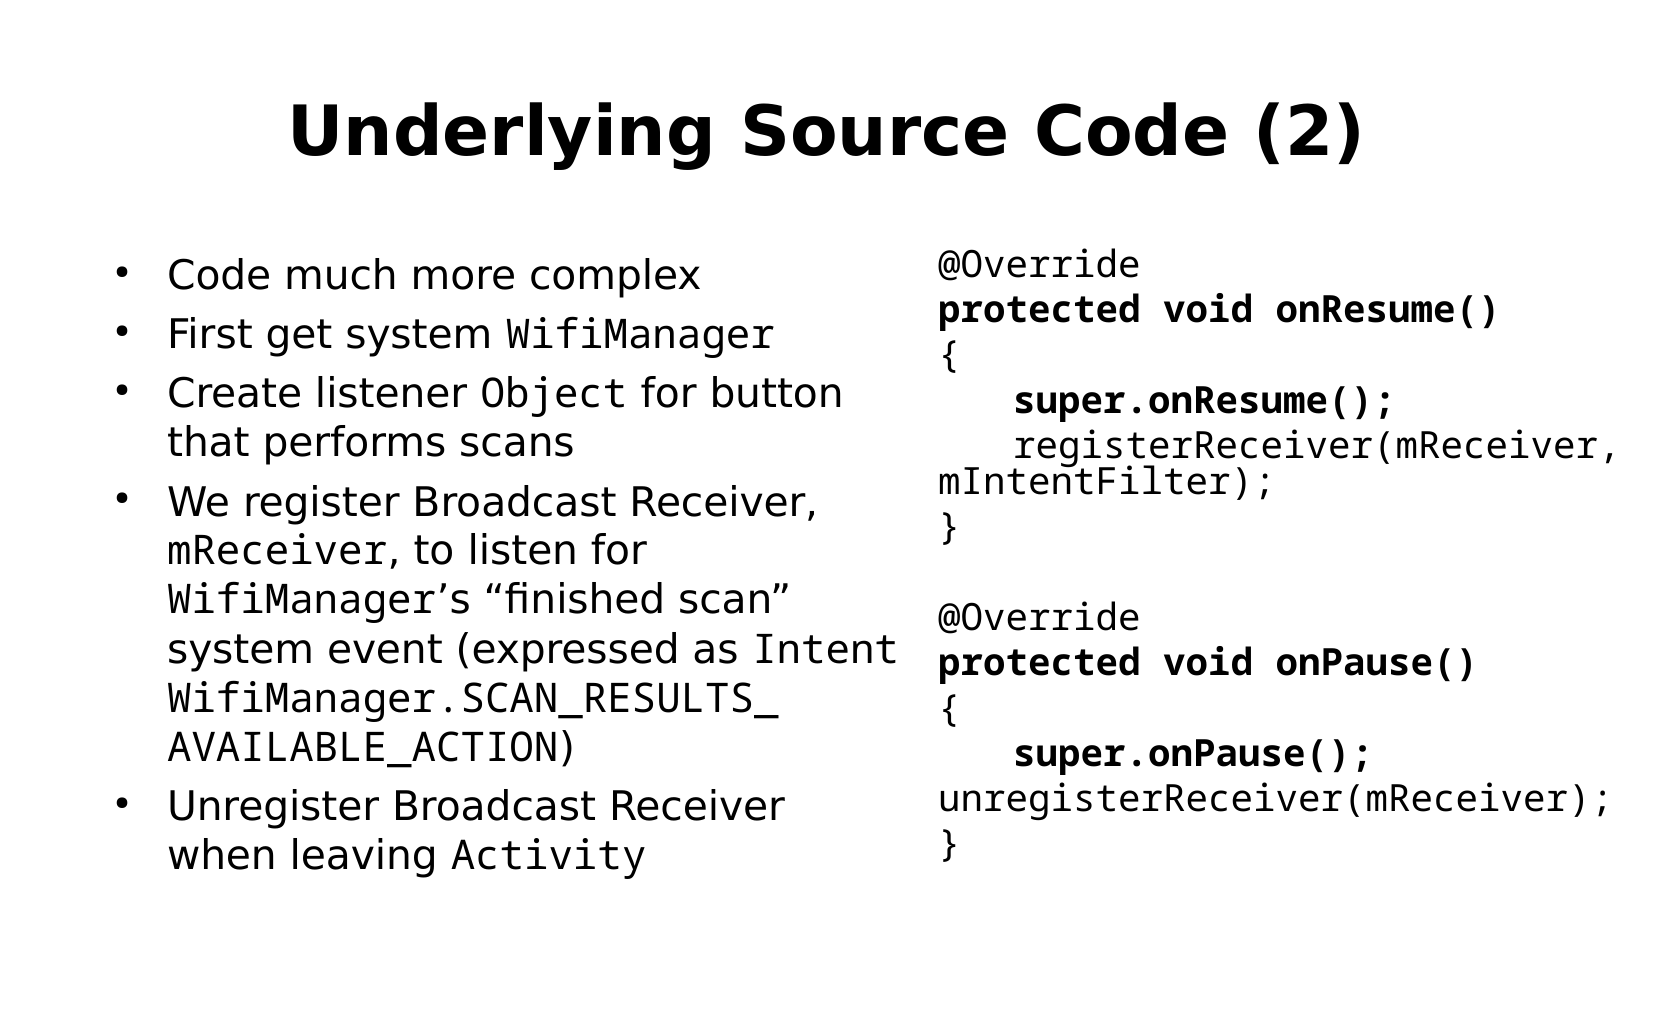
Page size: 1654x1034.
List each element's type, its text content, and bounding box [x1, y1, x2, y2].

list Code much more complex First get system WifiManager Create listener Object for button that performs scans We register Broadcast Receiver, mReceiver, to listen for WifiManager’s “finished scan” system event (expressed as Intent WifiManager.SCAN_RESULTS_ AVAILABLE_ACTION) Unregister Broadcast Receiver when leaving Activity [82, 241, 923, 924]
title Underlying Source Code (2) [82, 41, 1571, 214]
list @Override protected void onResume() { super.onResume(); registerReceiver(mReceiver, mIntentFilter); } @Override protected void onPause() { super.onPause(); unregisterReceiver(mReceiver); } [923, 241, 1654, 924]
